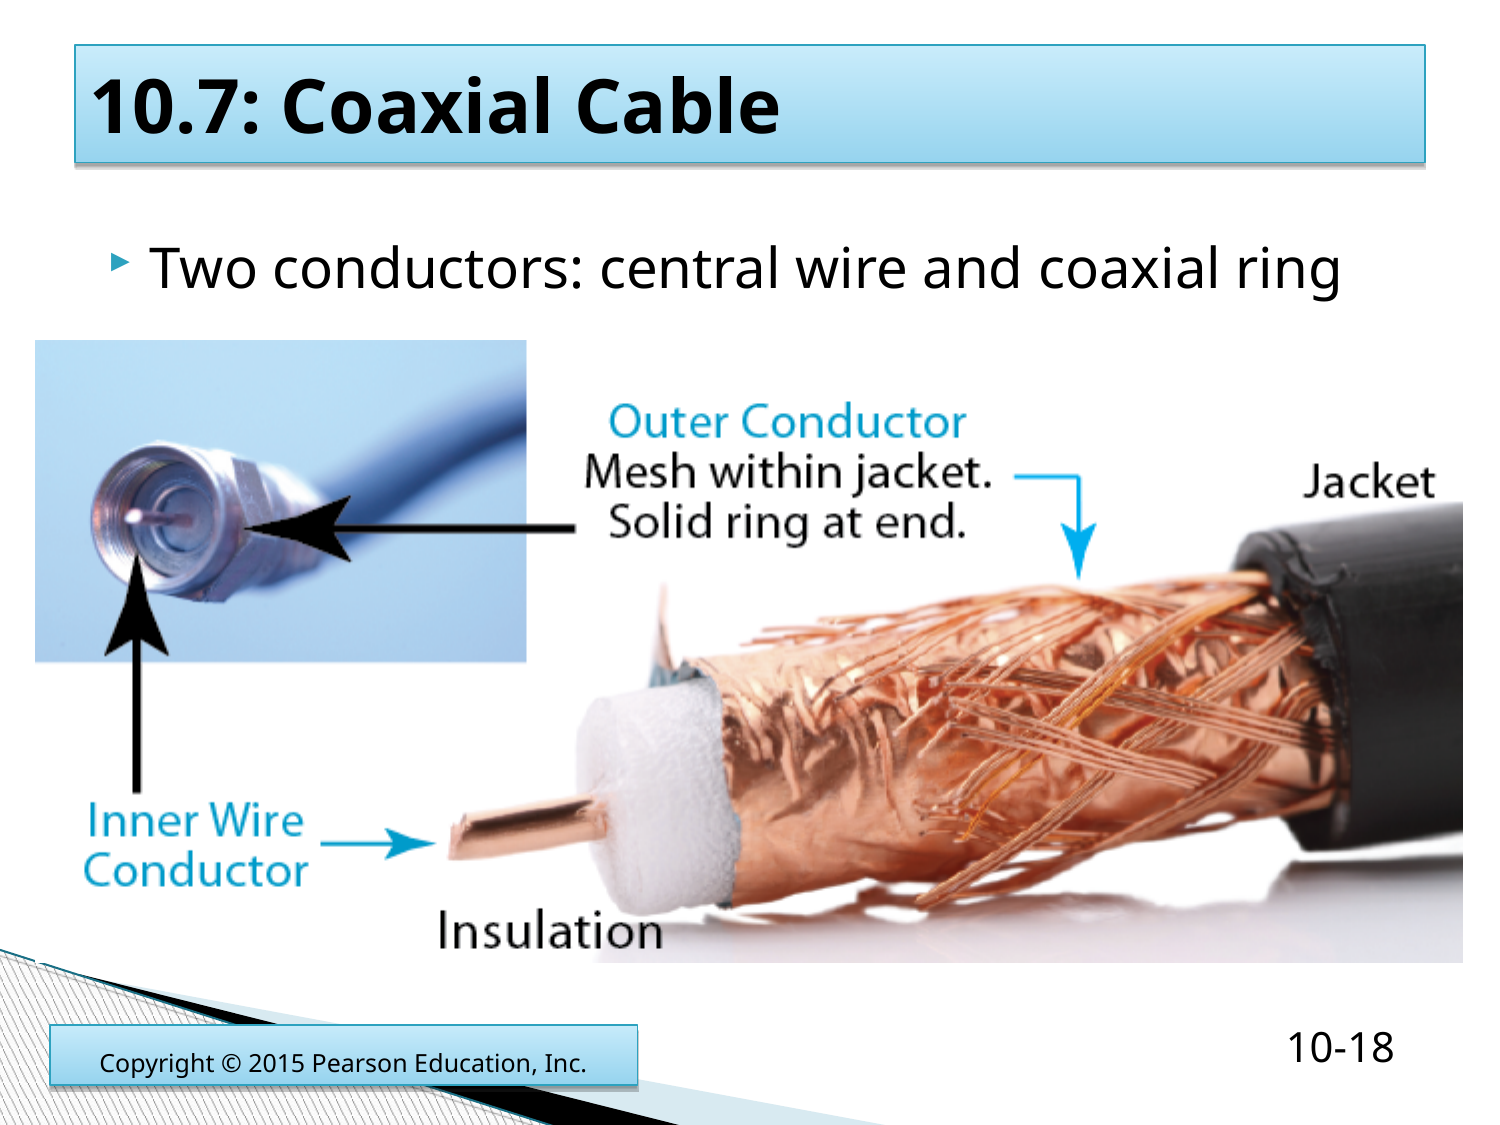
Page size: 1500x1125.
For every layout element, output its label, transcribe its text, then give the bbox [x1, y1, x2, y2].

picture [0, 340, 1463, 1125]
slide_number 10-<number> [1149, 1025, 1410, 1085]
title 10.7: Coaxial Cable [75, 45, 1425, 163]
footer Copyright © 2015 Pearson Education, Inc. [50, 1025, 638, 1085]
list Two conductors: central wire and coaxial ring [75, 224, 1425, 325]
